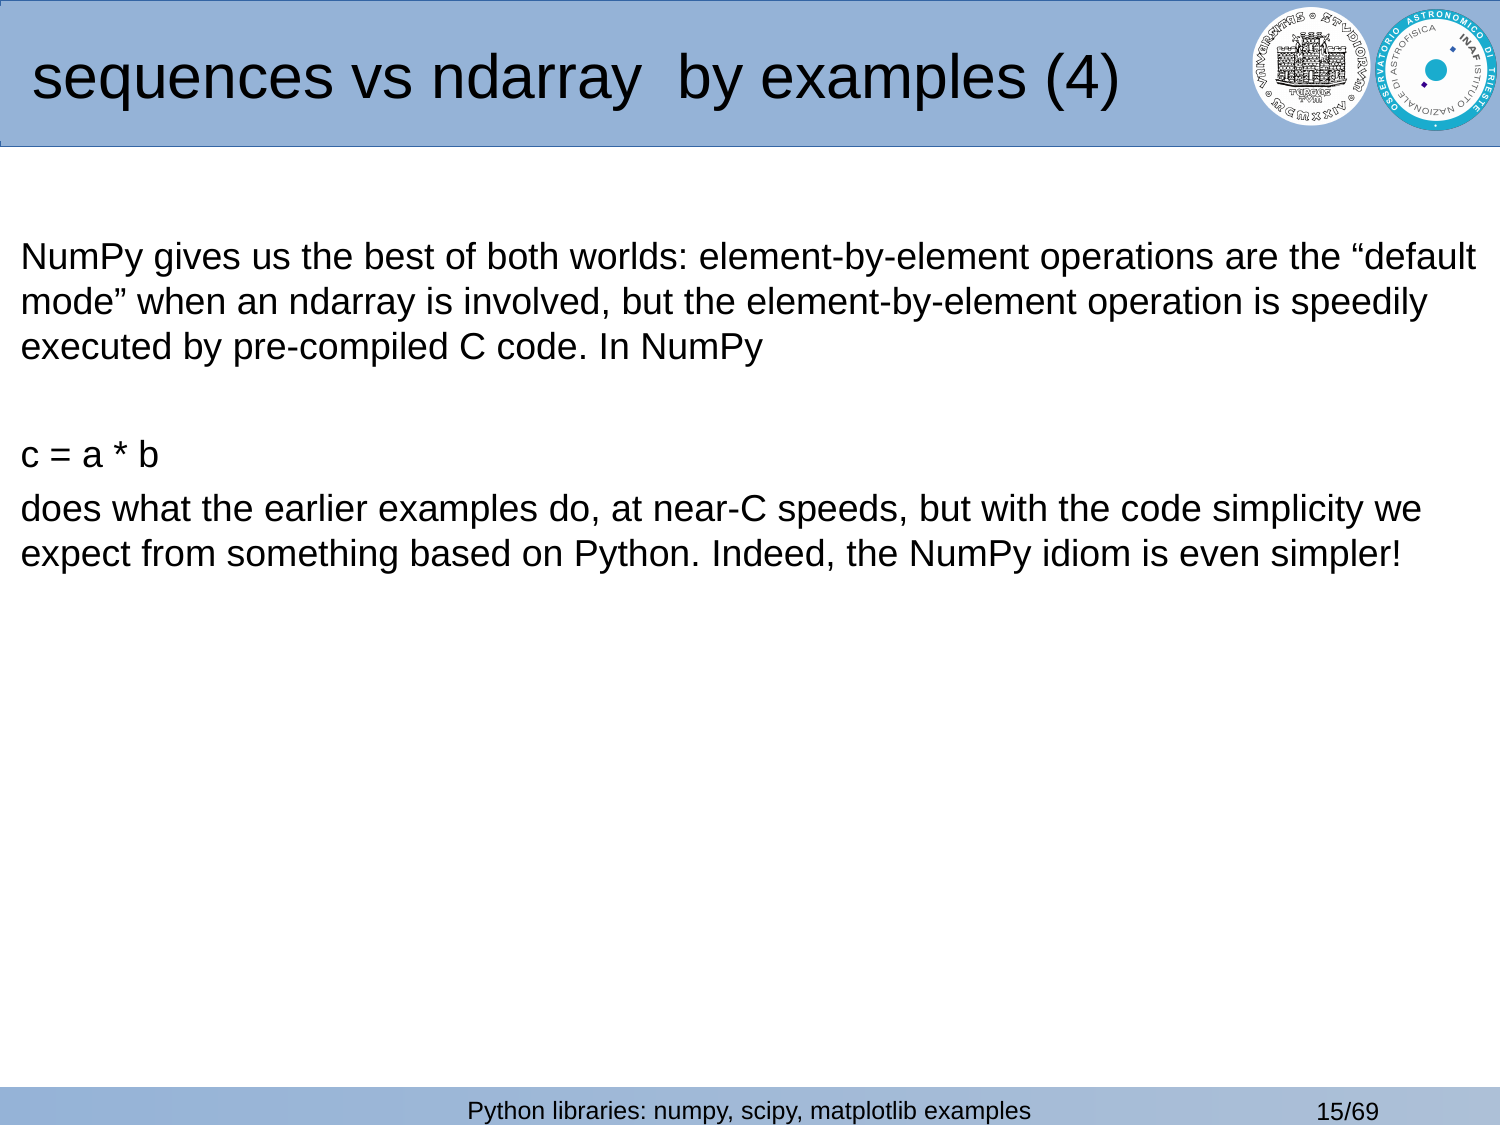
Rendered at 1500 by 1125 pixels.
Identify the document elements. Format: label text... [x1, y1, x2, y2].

list NumPy gives us the best of both worlds: element-by-element operations are the “default mode” when an ndarray is involved, but the element-by-element operation is speedily executed by pre-compiled C code. In NumPy c = a * b does what the earlier examples do, at near-C speeds, but with the code simplicity we expect from something based on Python. Indeed, the NumPy idiom is even simpler! [5, 170, 1500, 1037]
picture [1253, 0, 1500, 156]
text_box sequences vs ndarray by examples (4) [0, 5, 1253, 141]
